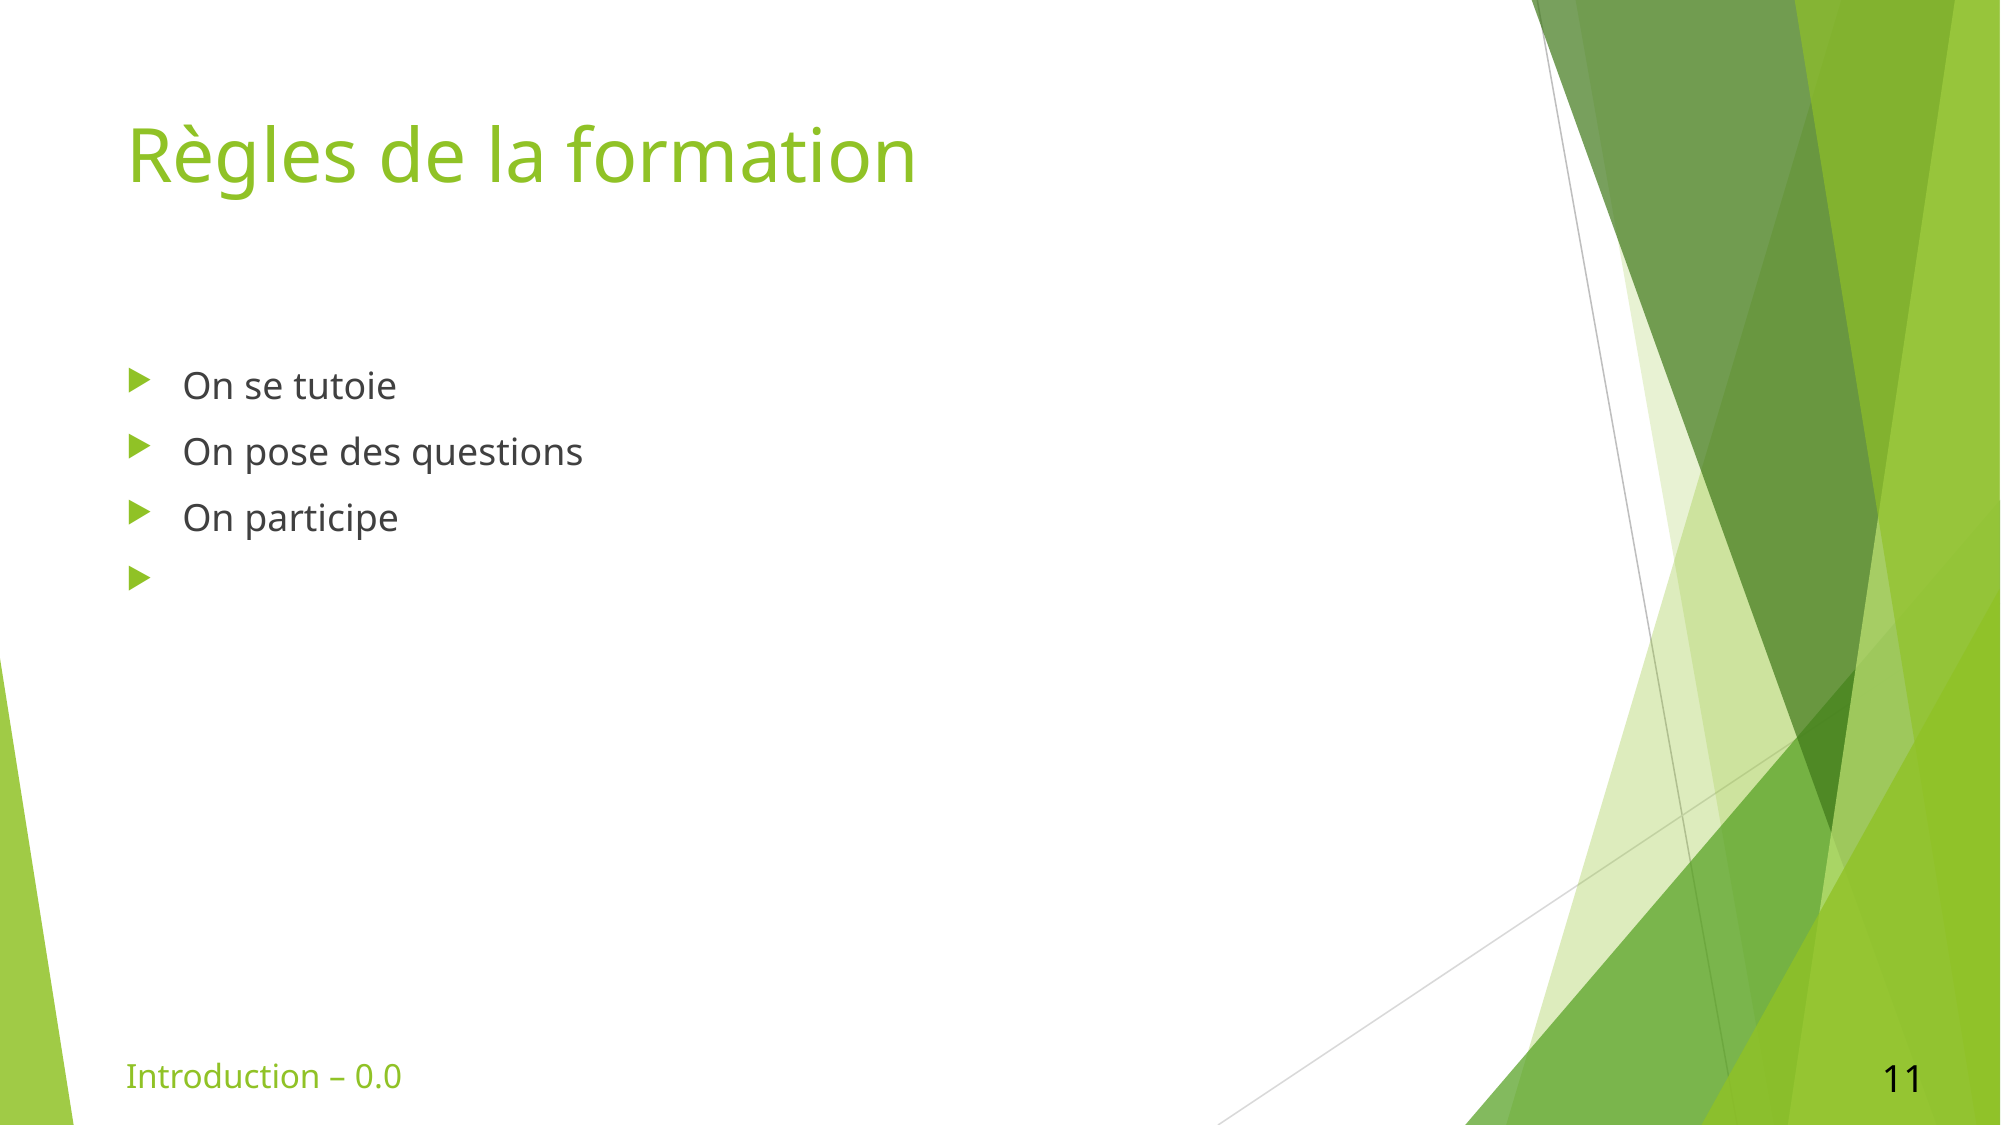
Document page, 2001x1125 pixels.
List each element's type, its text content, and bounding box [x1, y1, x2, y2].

title Règles de la formation [111, 99, 1522, 317]
text_box [1866, 1047, 1979, 1108]
list On se tutoie On pose des questions On participe [111, 354, 1522, 992]
text_box Introduction – 0.0 [111, 1047, 1094, 1109]
